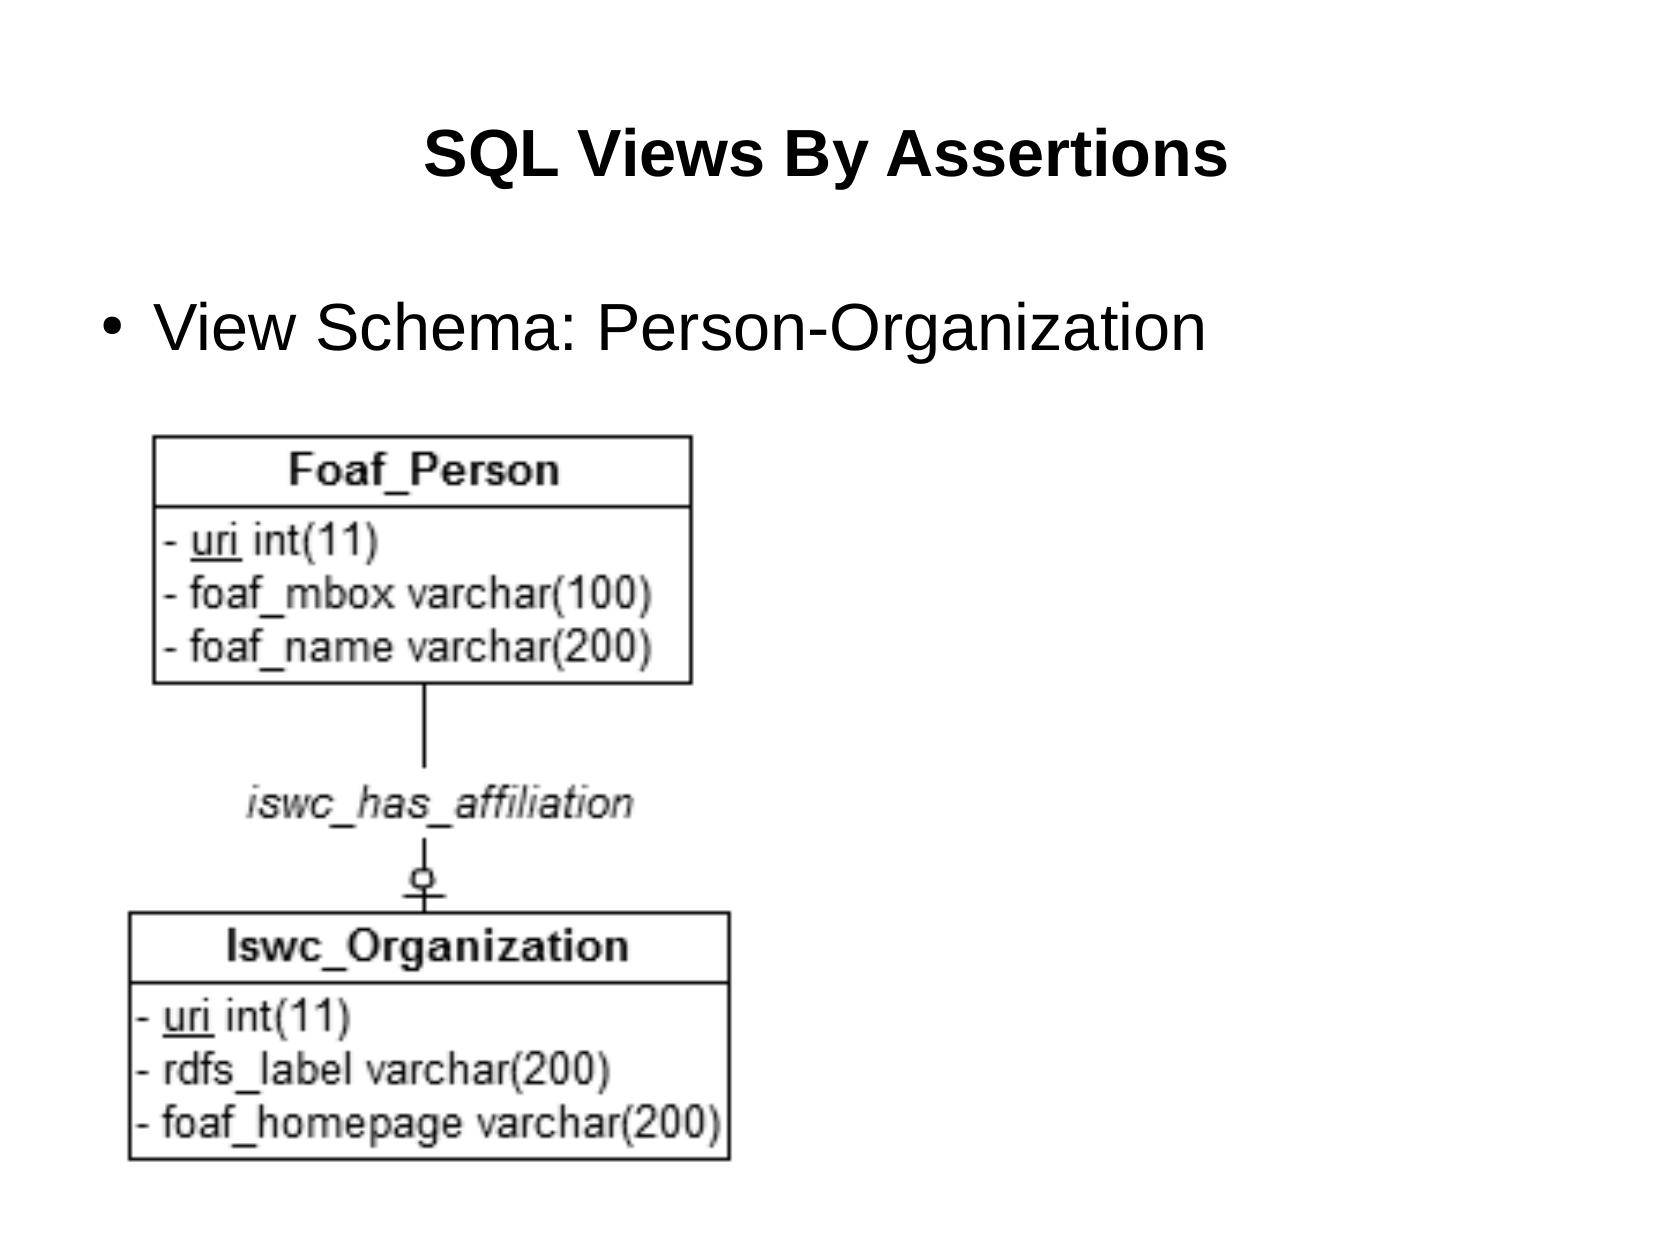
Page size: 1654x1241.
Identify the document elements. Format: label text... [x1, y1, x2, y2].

picture [112, 413, 739, 1182]
title SQL Views By Assertions [82, 56, 1571, 250]
list View Schema: Person-Organization [82, 290, 1571, 1094]
